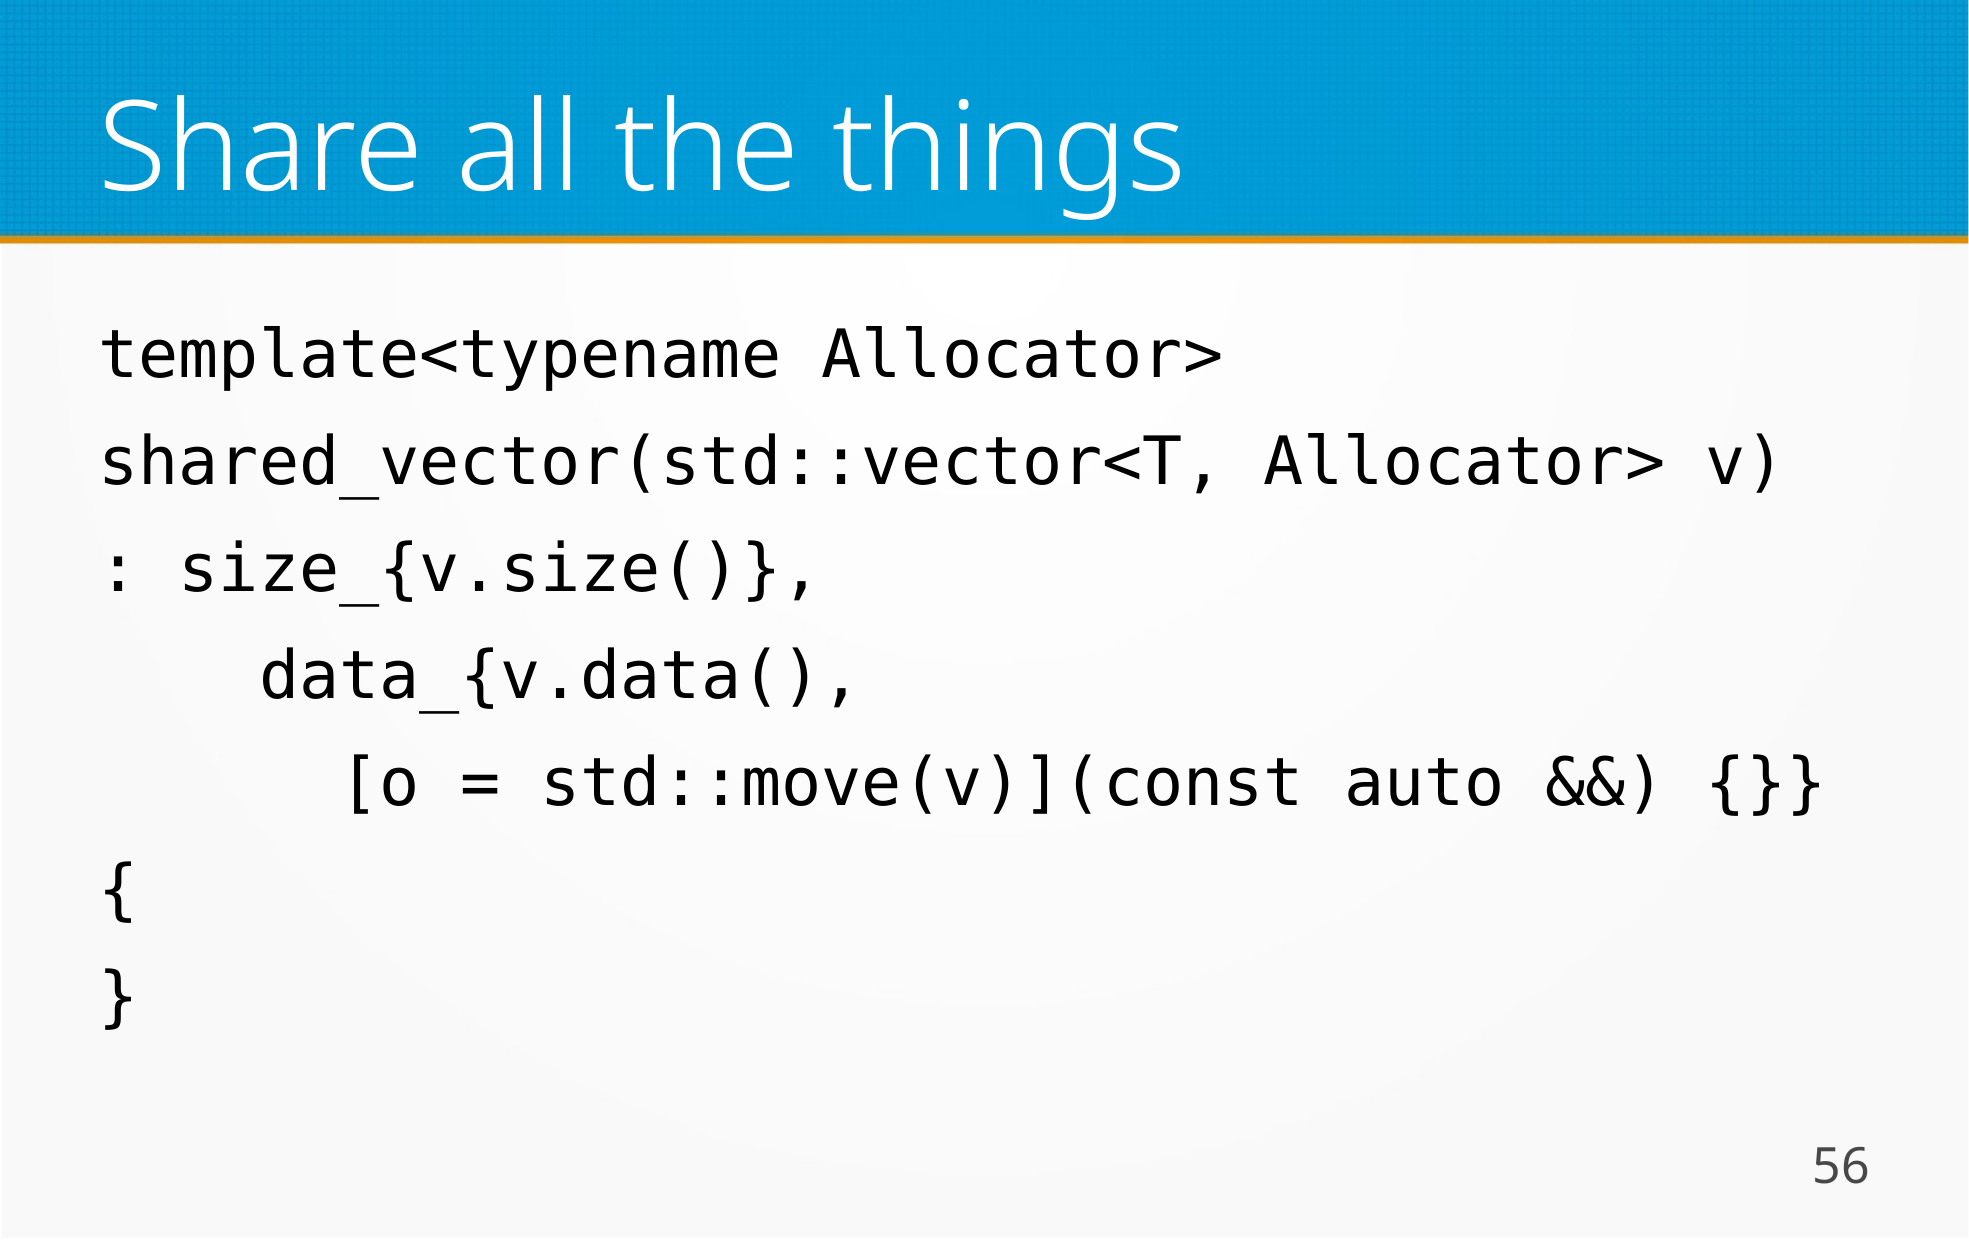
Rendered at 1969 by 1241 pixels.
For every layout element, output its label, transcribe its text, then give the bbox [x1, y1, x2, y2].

picture [0, 233, 1969, 1241]
list template<typename Allocator> shared_vector(std::vector<T, Allocator> v) : size_{v.size()}, data_{v.data(), [o = std::move(v)](const auto &&) {}} { } [98, 315, 1861, 1081]
title Share all the things [98, 19, 1870, 227]
